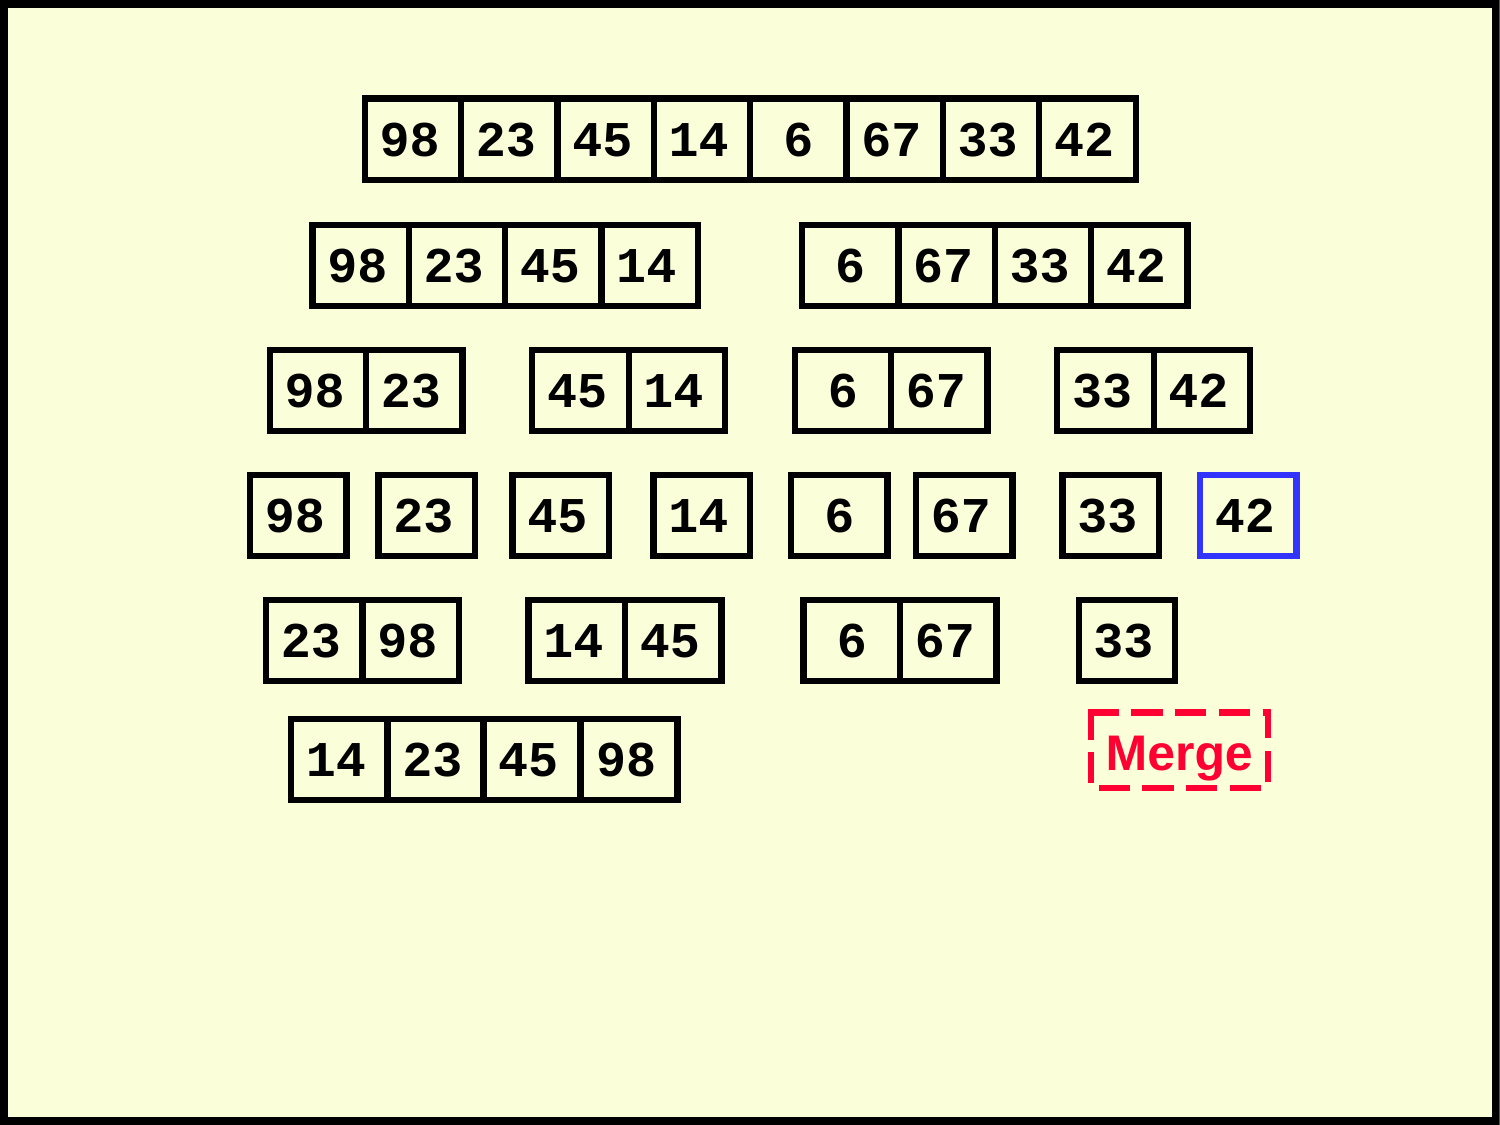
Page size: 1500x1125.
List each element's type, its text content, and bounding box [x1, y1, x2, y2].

text_box 14 [528, 600, 625, 682]
text_box 33 [1078, 600, 1176, 682]
text_box 6 [802, 224, 899, 307]
text_box 45 [512, 474, 609, 557]
text_box 33 [1057, 350, 1153, 432]
text_box 98 [364, 98, 462, 180]
text_box 23 [367, 350, 463, 432]
text_box 98 [269, 350, 367, 432]
text_box 23 [409, 224, 506, 307]
text_box 98 [362, 600, 459, 682]
text_box 67 [916, 474, 1013, 557]
text_box 67 [892, 350, 988, 432]
text_box 6 [750, 98, 847, 180]
text_box 42 [1039, 98, 1136, 180]
text_box 45 [625, 600, 722, 682]
text_box 23 [462, 98, 558, 180]
text_box 67 [847, 98, 942, 180]
text_box 6 [791, 474, 888, 557]
text_box 14 [653, 98, 750, 180]
text_box 23 [378, 474, 475, 557]
text_box 6 [794, 350, 892, 432]
text_box 42 [1200, 474, 1297, 557]
text_box 67 [901, 600, 997, 682]
text_box 67 [899, 224, 994, 307]
text_box 14 [653, 474, 751, 557]
text_box 23 [266, 600, 362, 682]
text_box Merge [1090, 712, 1268, 788]
text_box 14 [291, 718, 387, 801]
text_box 45 [506, 224, 601, 307]
text_box 23 [387, 718, 483, 801]
text_box 98 [249, 474, 347, 557]
text_box 14 [628, 350, 726, 432]
text_box 98 [312, 224, 409, 307]
text_box 14 [601, 224, 698, 307]
text_box 45 [483, 718, 580, 801]
text_box 45 [532, 350, 628, 432]
text_box 98 [581, 718, 678, 801]
text_box 33 [994, 224, 1091, 307]
text_box 42 [1091, 224, 1188, 307]
text_box 45 [558, 98, 653, 180]
text_box 6 [803, 600, 901, 682]
text_box 33 [942, 98, 1039, 180]
text_box 42 [1153, 350, 1251, 432]
text_box 33 [1062, 474, 1159, 557]
